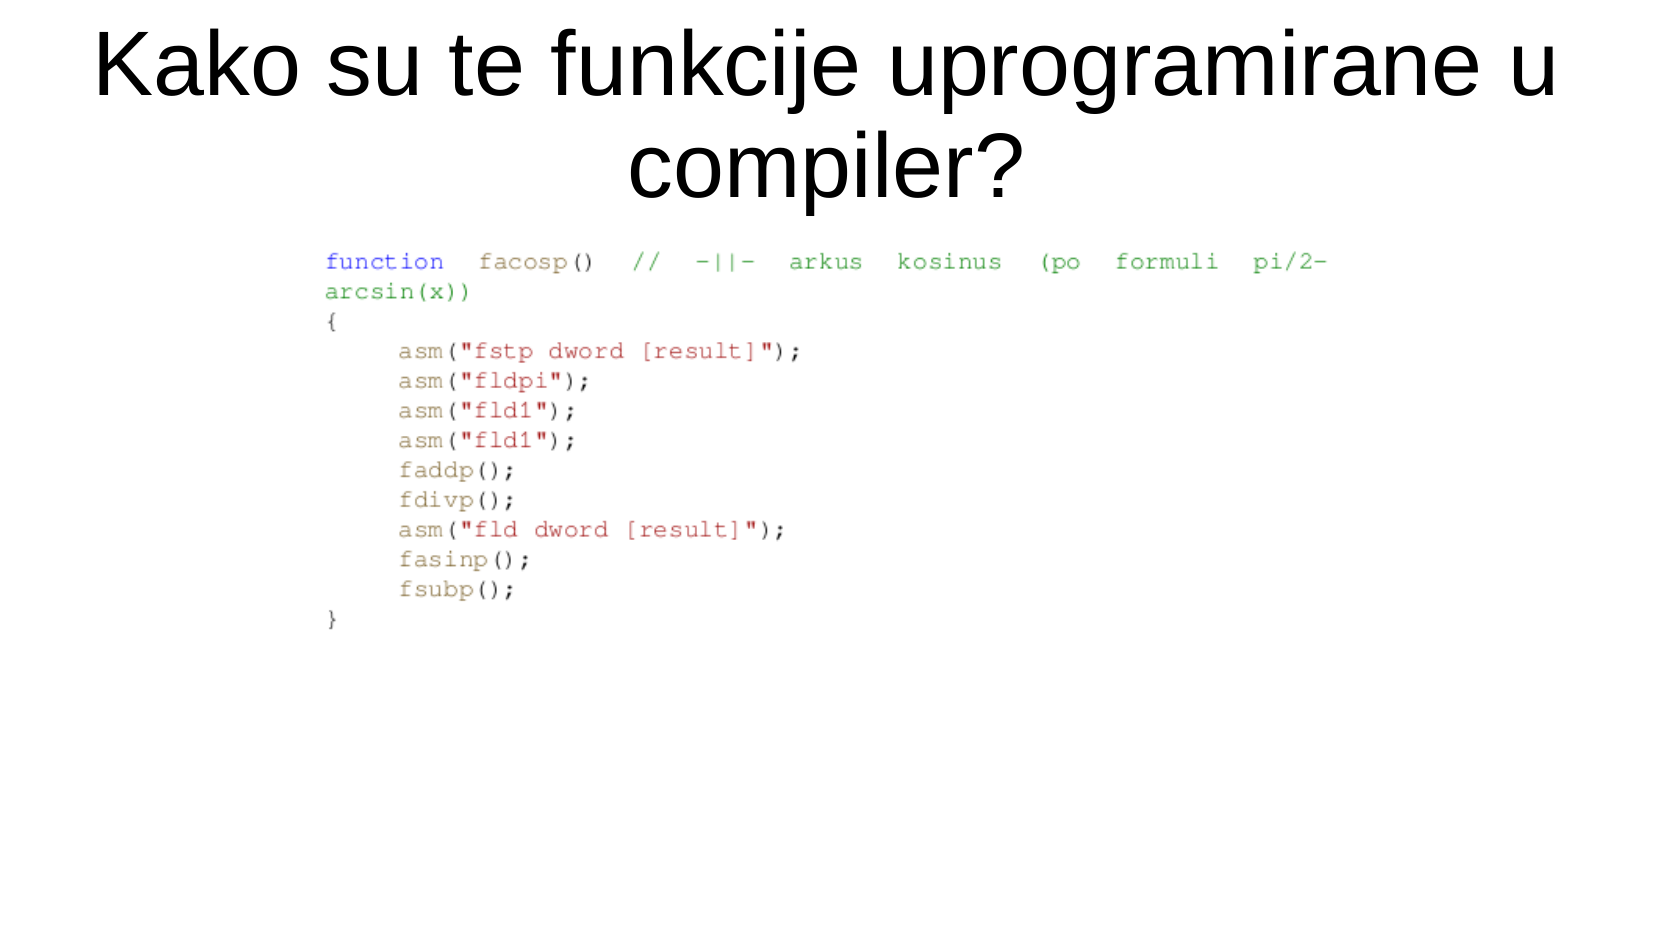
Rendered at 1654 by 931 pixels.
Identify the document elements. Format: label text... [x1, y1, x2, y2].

title Kako su te funkcije uprogramirane u compiler? [82, 12, 1571, 218]
picture [306, 247, 1346, 634]
